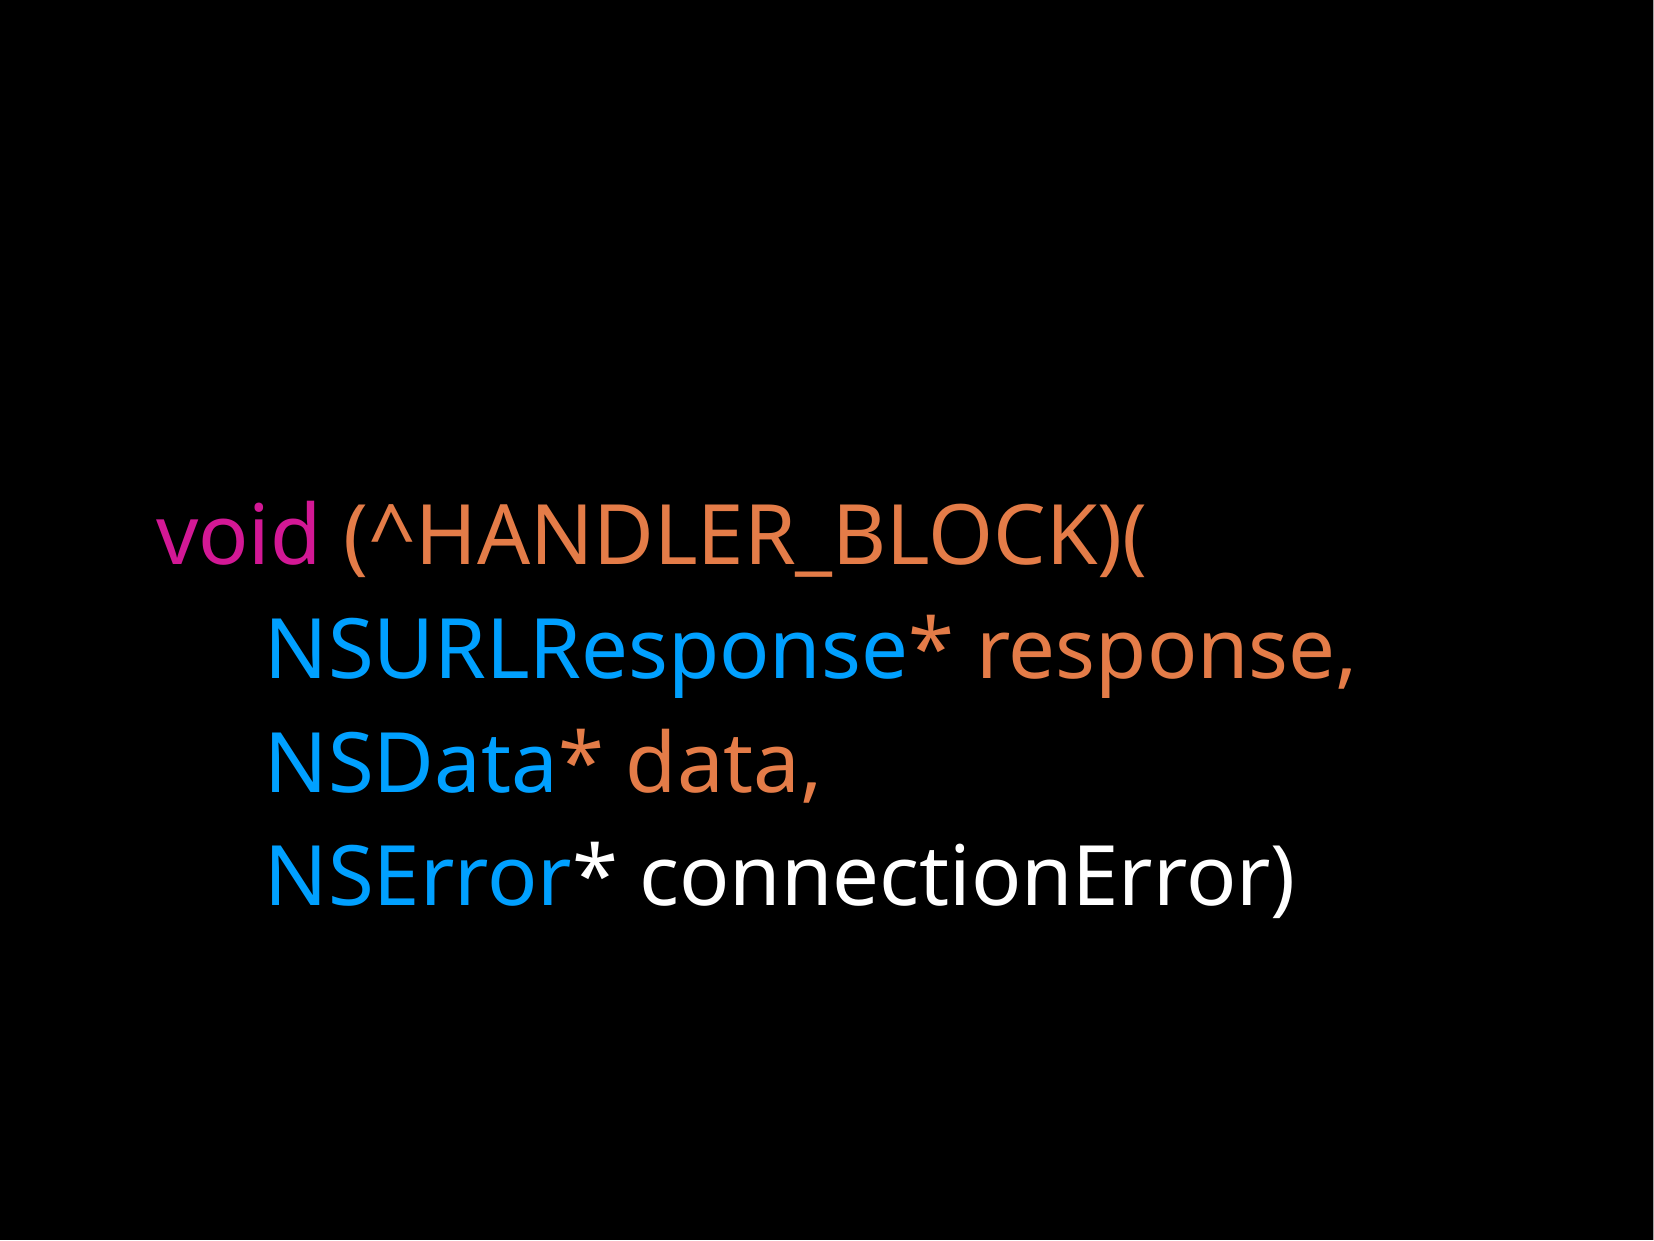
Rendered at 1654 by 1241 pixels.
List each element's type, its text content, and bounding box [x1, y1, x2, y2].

text_box void (^HANDLER_BLOCK)( NSURLResponse* response, NSData* data, NSError* connectionError) [141, 468, 1515, 930]
